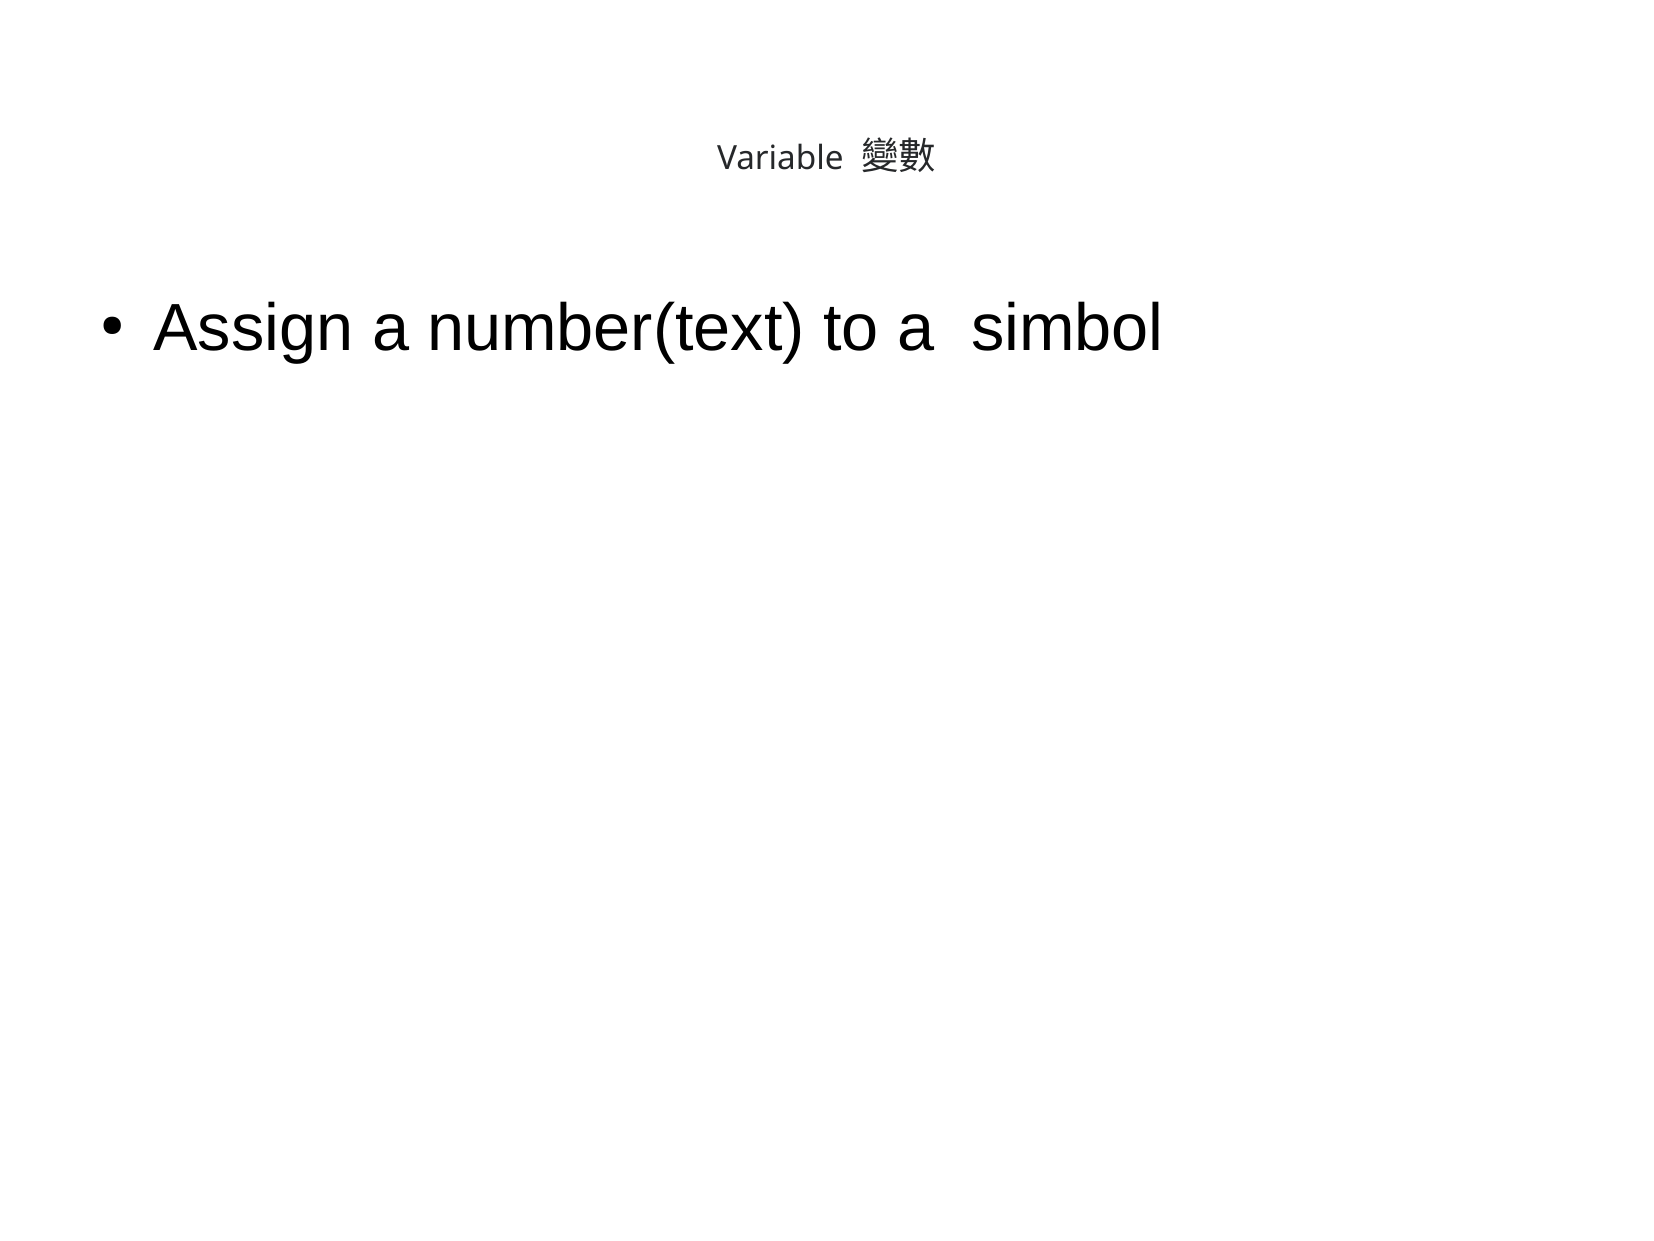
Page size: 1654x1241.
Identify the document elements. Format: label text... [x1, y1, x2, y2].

list Assign a number(text) to a simbol [82, 290, 1571, 1109]
title Variable 變數 [82, 49, 1571, 257]
